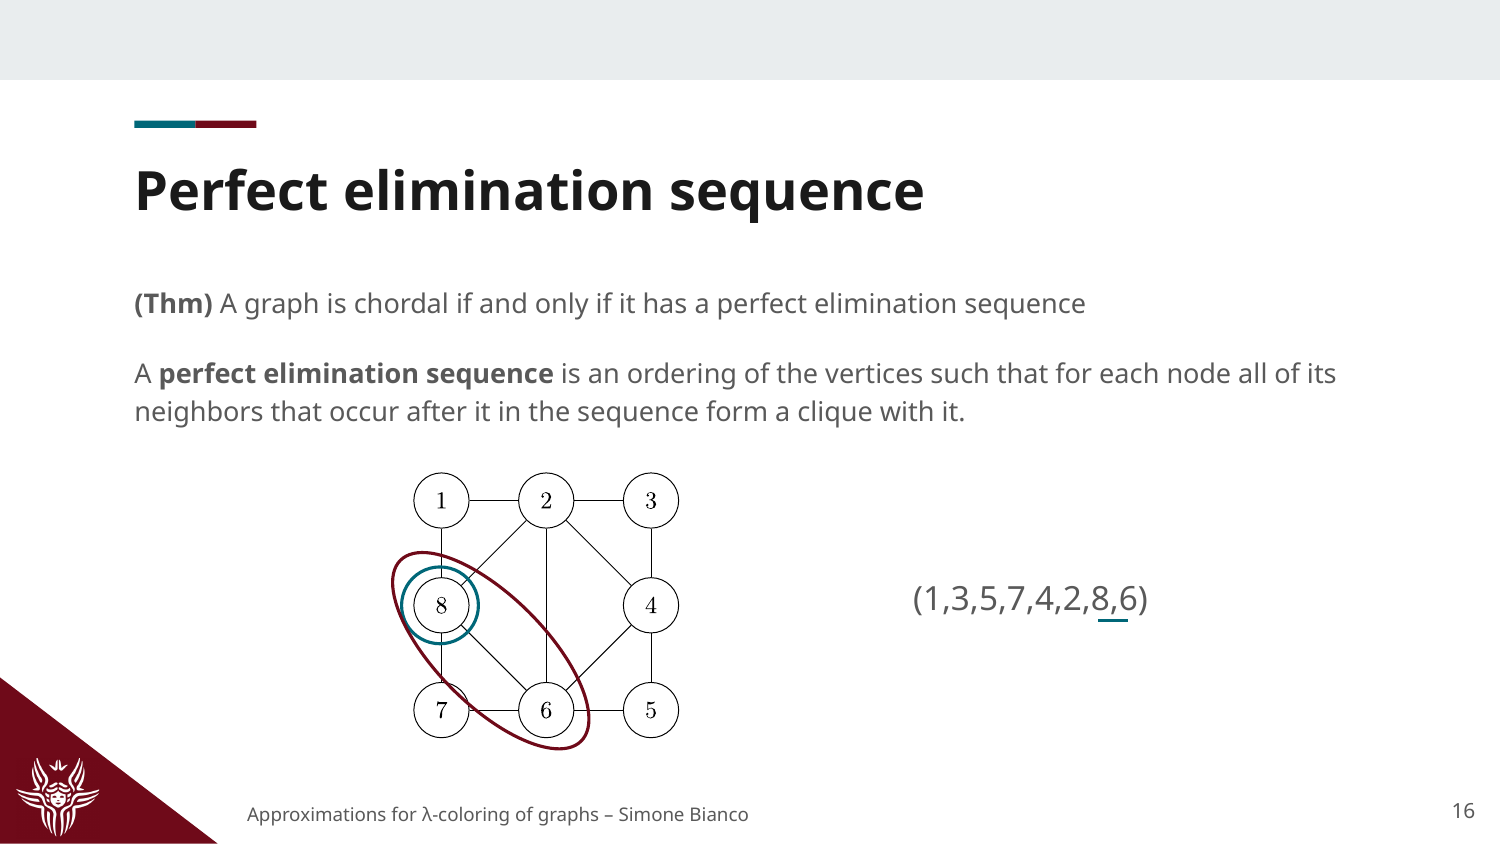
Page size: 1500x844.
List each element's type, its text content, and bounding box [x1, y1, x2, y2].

text_box Approximations for λ-coloring of graphs – Simone Bianco [232, 783, 1193, 839]
picture [413, 555, 587, 739]
picture [413, 472, 680, 739]
title Perfect elimination sequence [119, 141, 1381, 230]
picture [16, 758, 100, 839]
text_box (1,3,5,7,4,2,8,6) [879, 561, 1182, 665]
picture [413, 645, 515, 739]
slide_number <number> [1400, 779, 1491, 844]
list (Thm) A graph is chordal if and only if it has a perfect elimination sequence A perfect elimination sequence is an ordering of the vertices such that for each node all of its neighbors that occur after it in the sequence form a clique with it. [119, 266, 1418, 637]
picture [413, 569, 476, 642]
